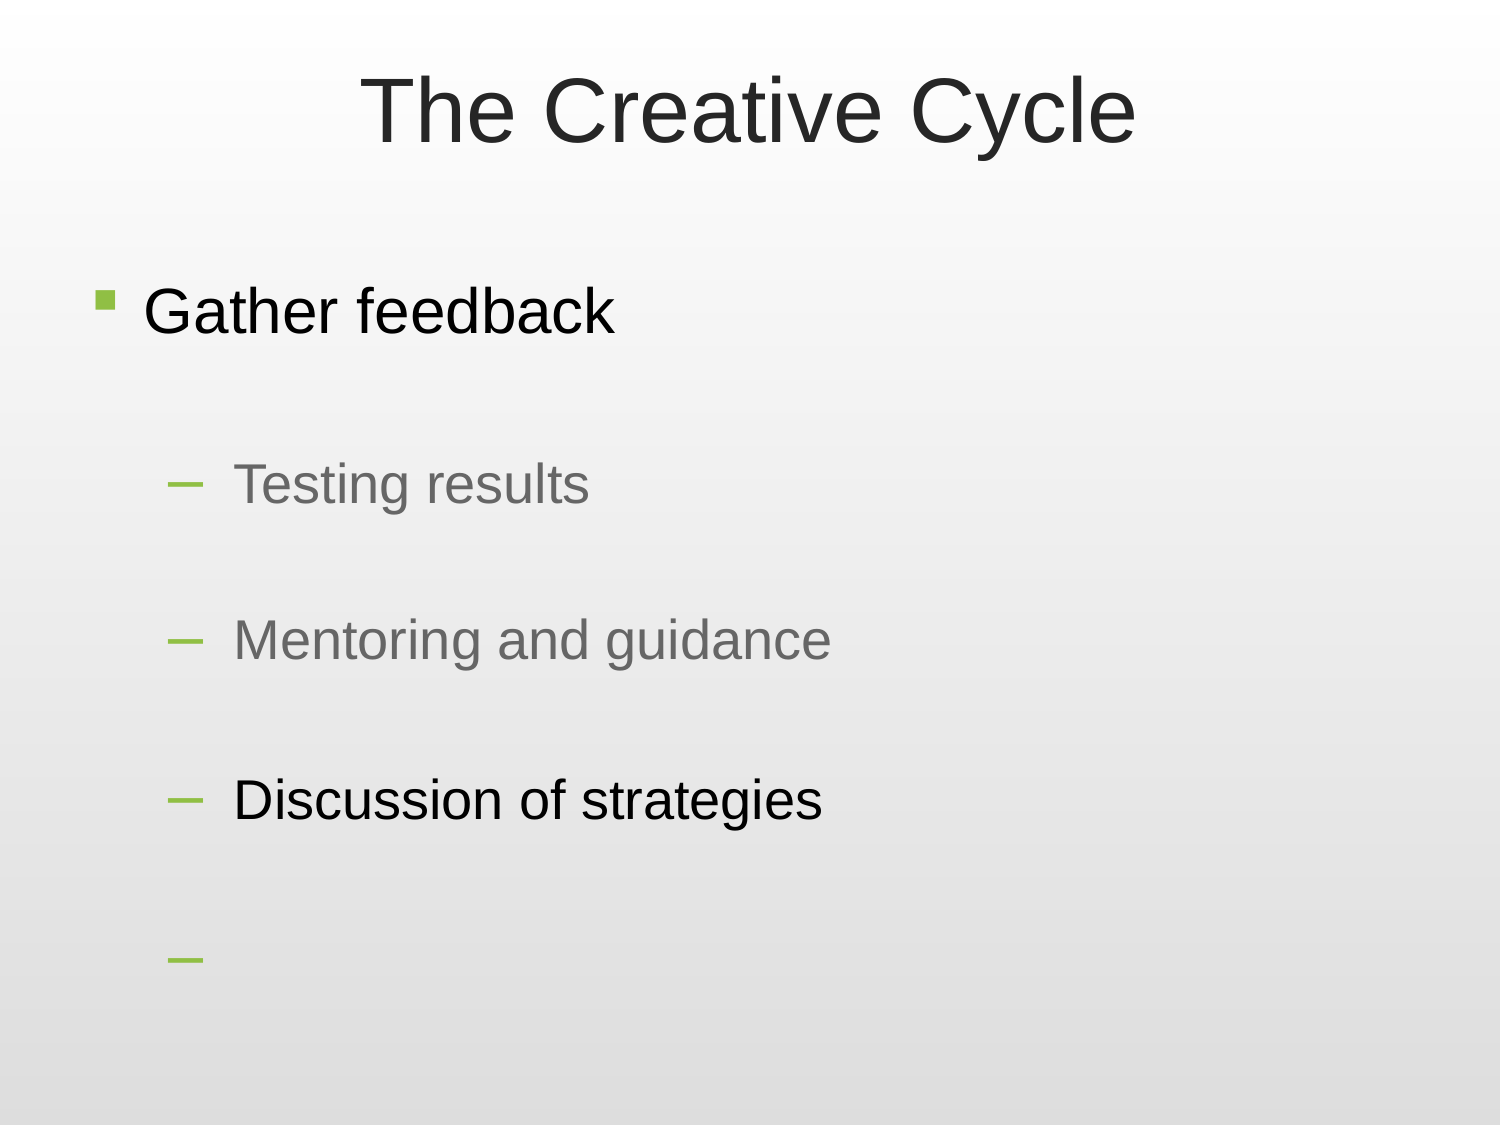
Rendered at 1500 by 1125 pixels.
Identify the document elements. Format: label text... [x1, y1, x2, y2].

list Gather feedback Testing results Mentoring and guidance Discussion of strategies [75, 262, 1425, 1005]
title The Creative Cycle [75, 19, 1425, 191]
